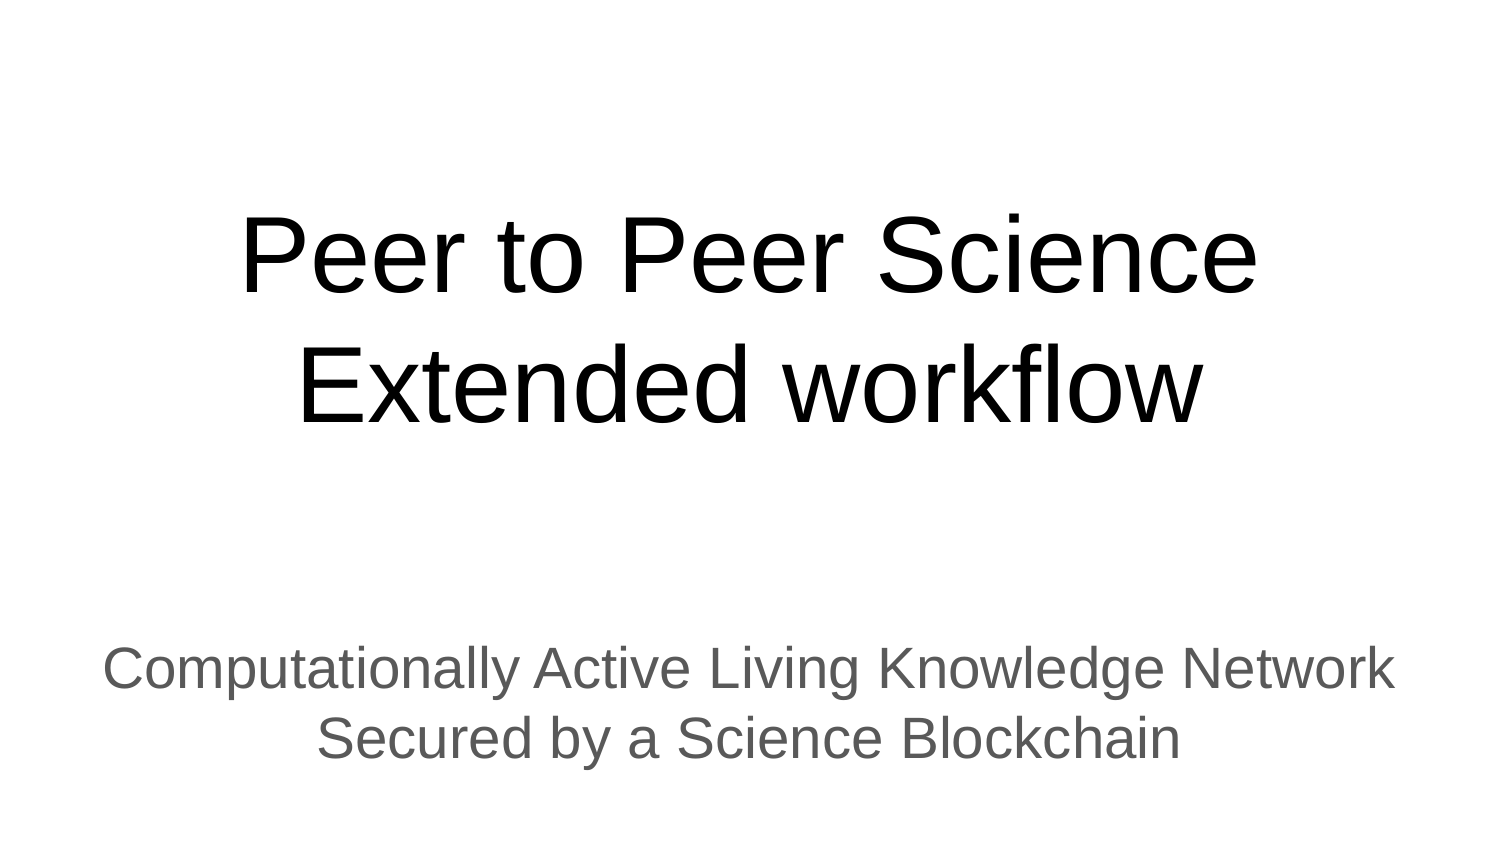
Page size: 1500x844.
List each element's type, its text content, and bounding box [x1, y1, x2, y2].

subtitle Computationally Active Living Knowledge Network Secured by a Science Blockchain [51, 614, 1449, 818]
title Peer to Peer Science Extended workflow [51, 122, 1449, 459]
